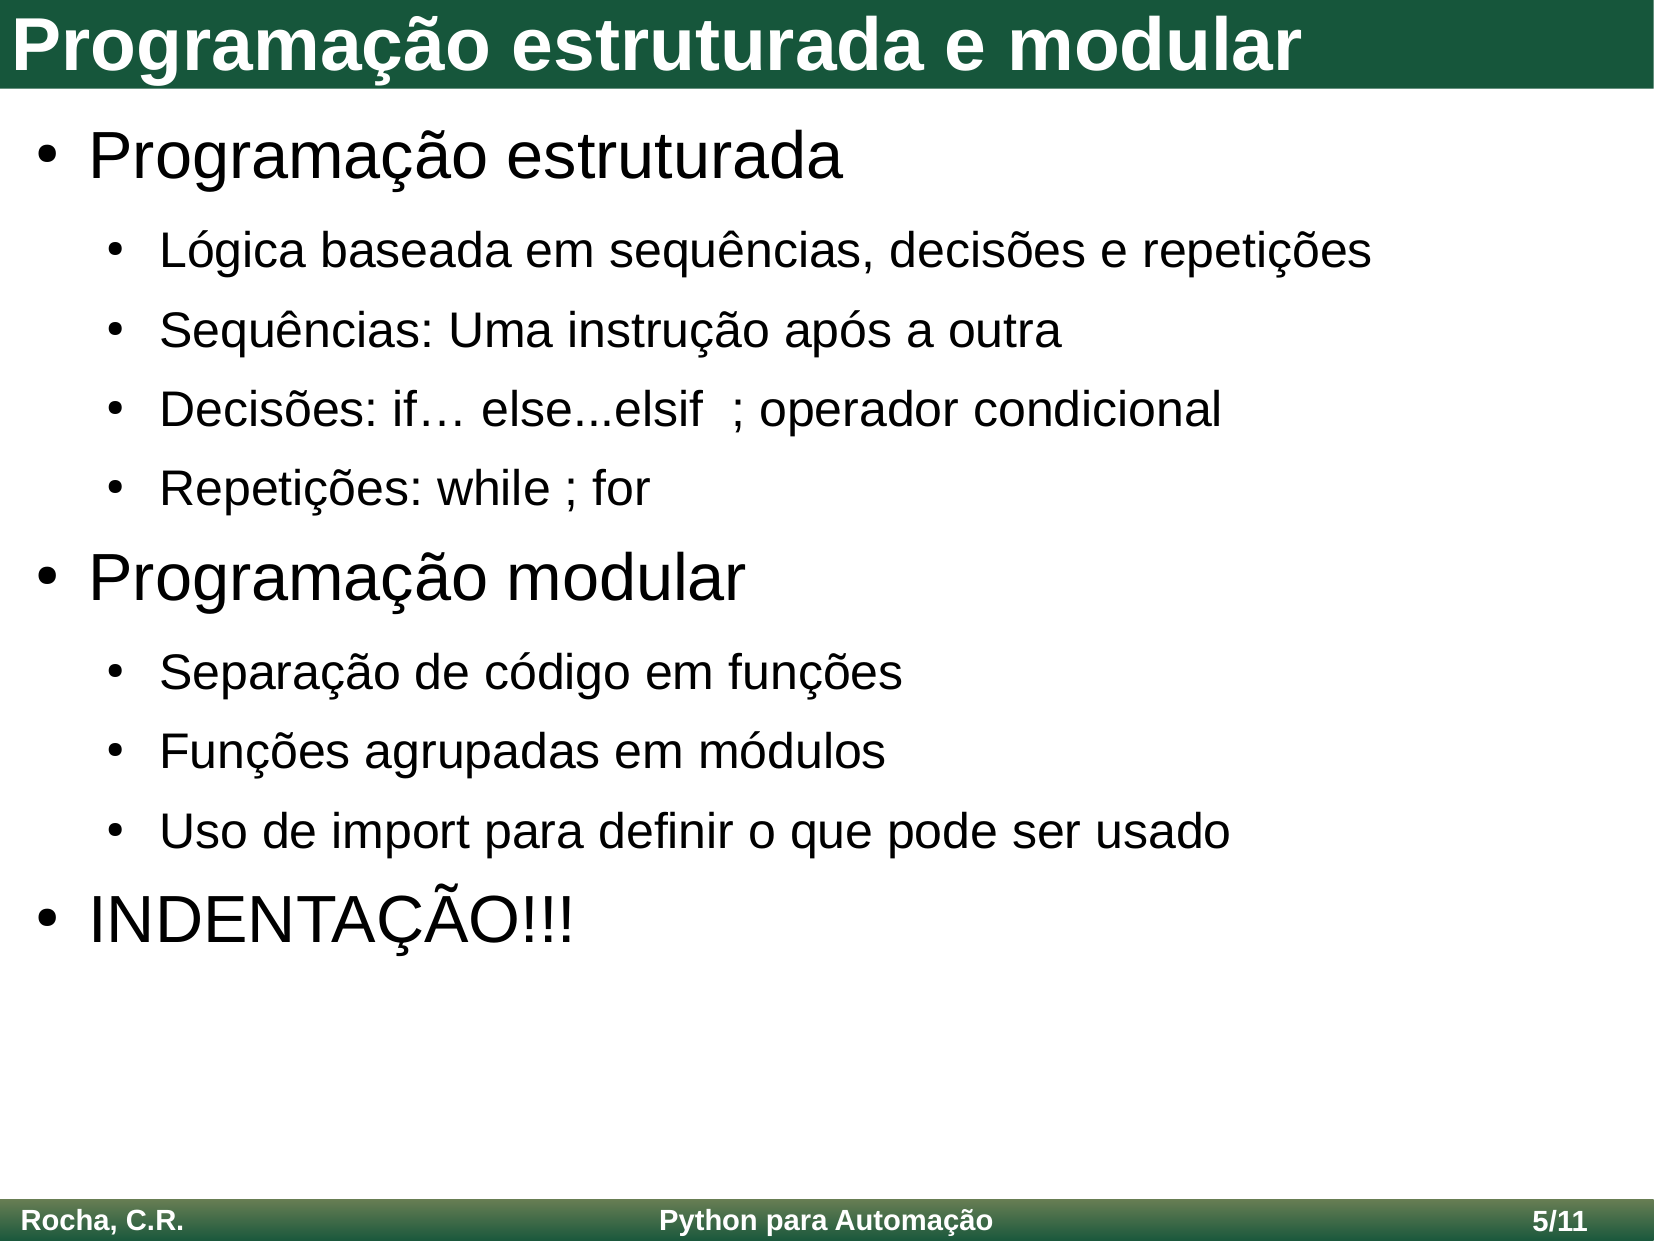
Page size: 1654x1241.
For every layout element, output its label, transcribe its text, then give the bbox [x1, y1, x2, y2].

title Programação estruturada e modular [11, 0, 1625, 89]
list Programação estruturada Lógica baseada em sequências, decisões e repetições Sequências: Uma instrução após a outra Decisões: if… else...elsif ; operador condicional Repetições: while ; for Programação modular Separação de código em funções Funções agrupadas em módulos Uso de import para definir o que pode ser usado INDENTAÇÃO!!! [17, 118, 1625, 1152]
